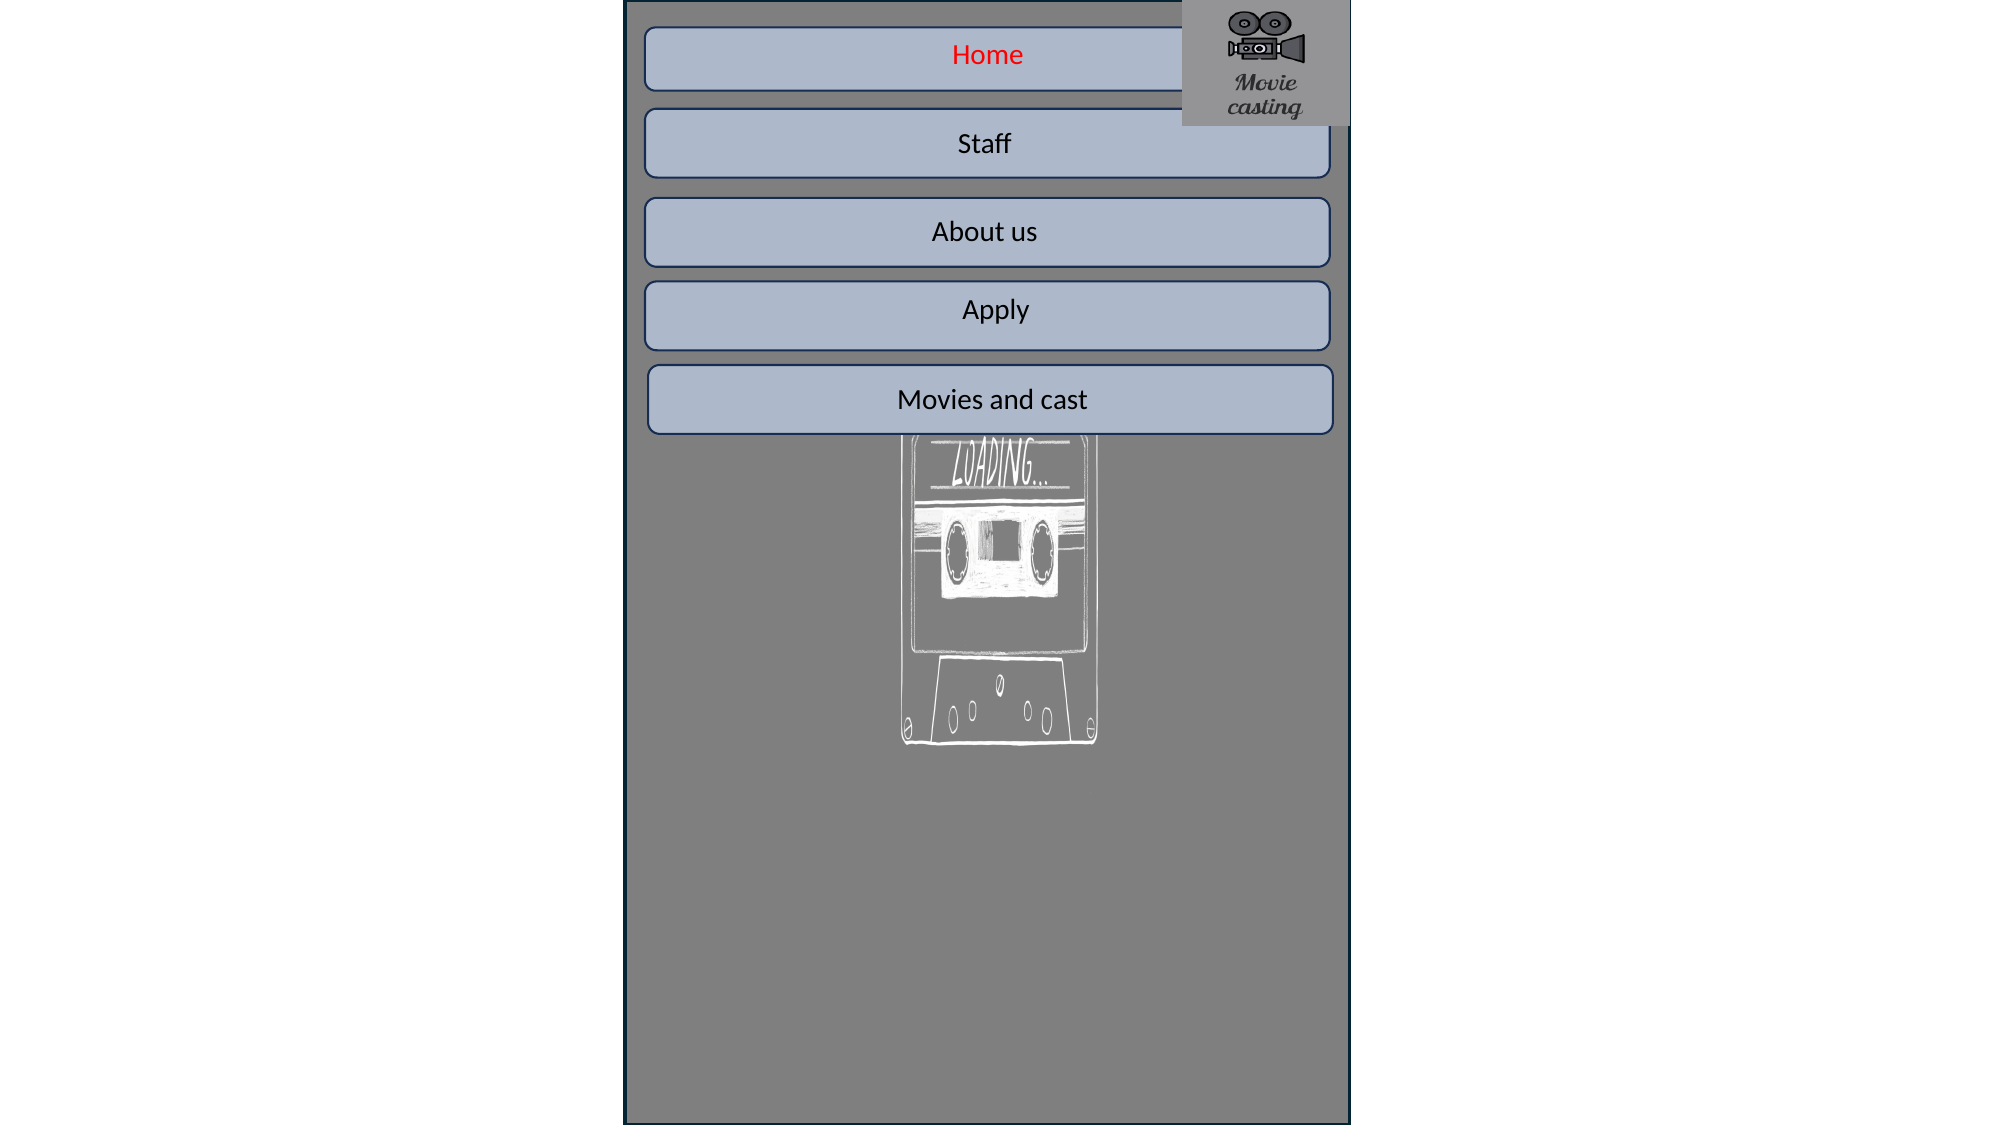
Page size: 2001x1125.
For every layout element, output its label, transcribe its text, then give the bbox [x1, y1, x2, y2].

text_box Home [937, 27, 1041, 78]
picture [1182, 0, 1349, 126]
text_box About us [916, 205, 1064, 256]
text_box Movies and cast [882, 373, 1113, 424]
text_box Apply [947, 282, 1048, 334]
text_box Staff [942, 116, 1032, 168]
text_box [625, 0, 1350, 1125]
